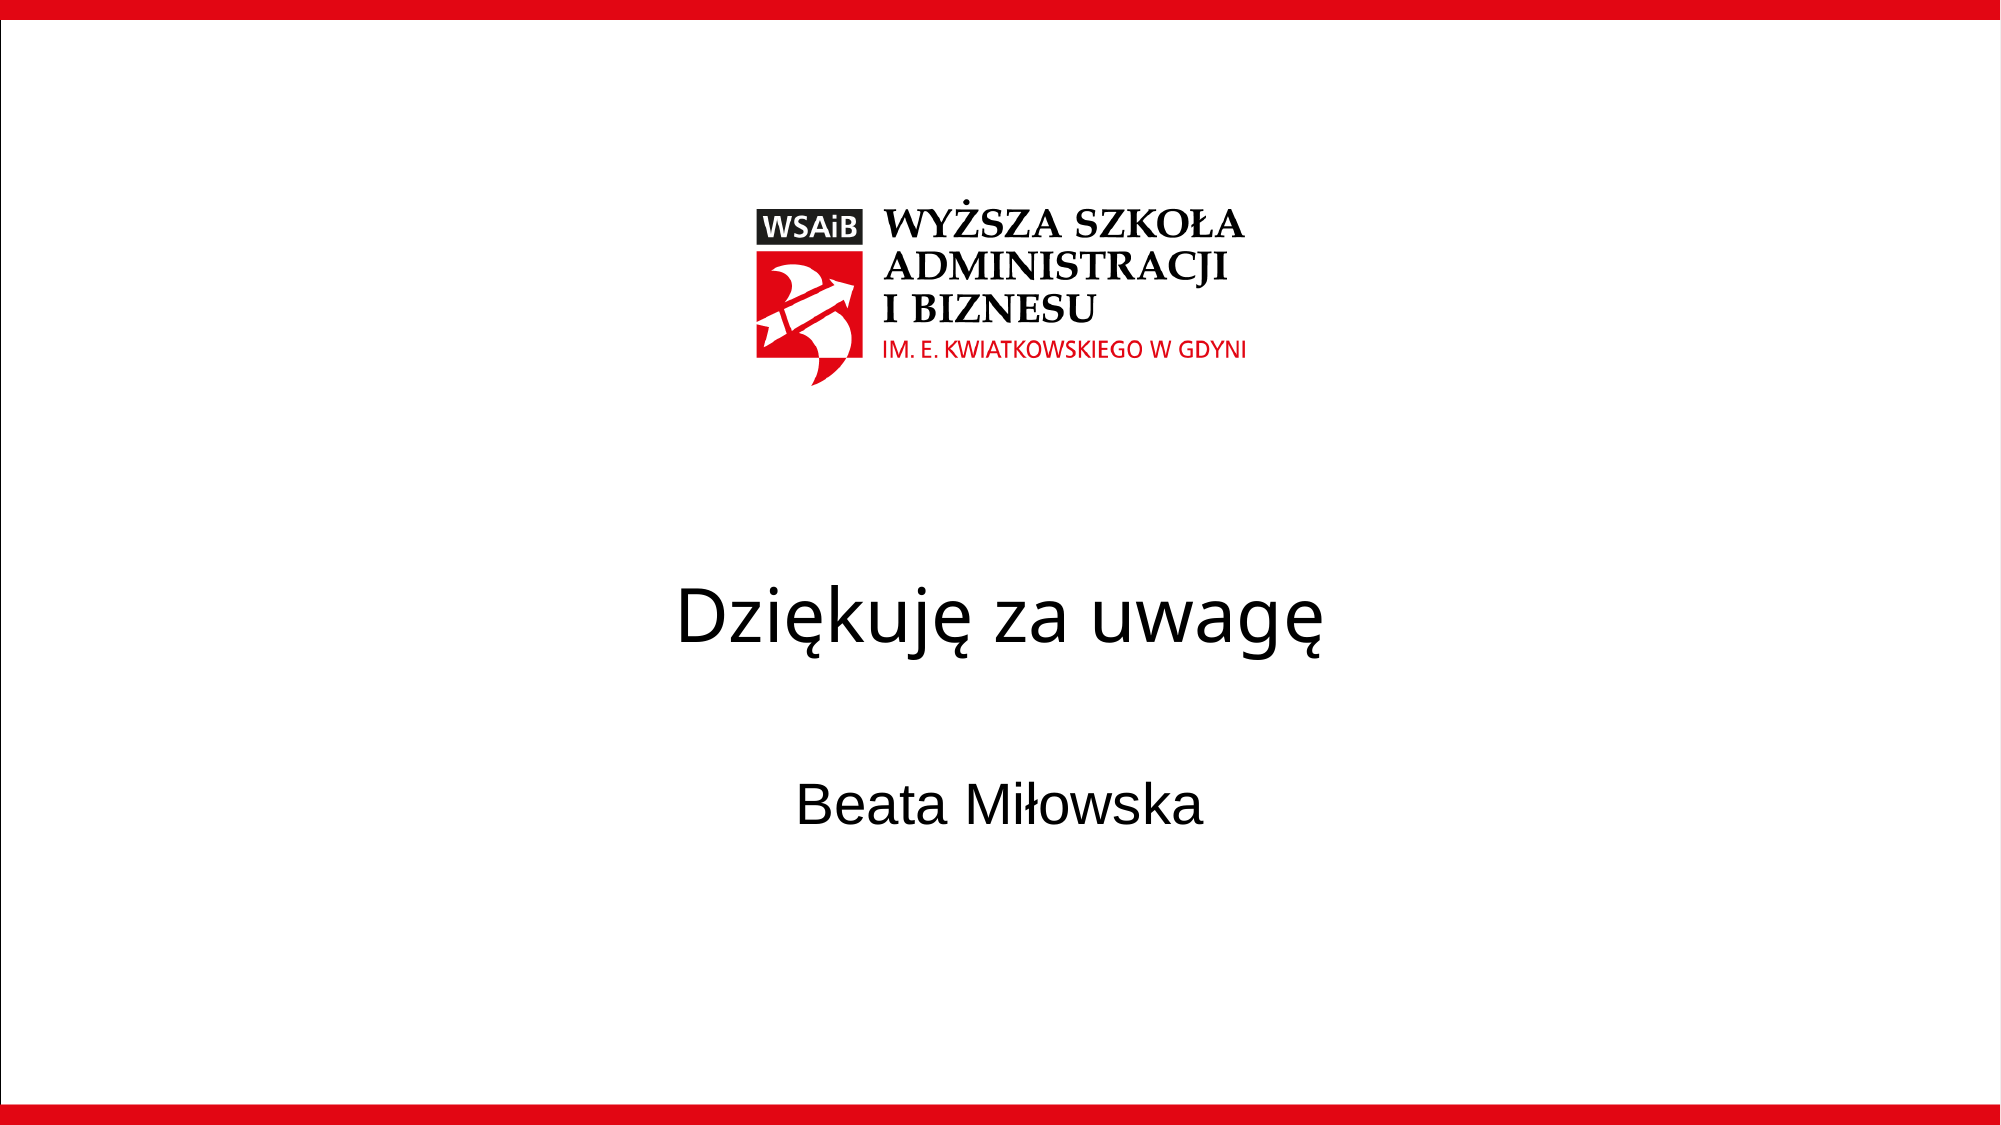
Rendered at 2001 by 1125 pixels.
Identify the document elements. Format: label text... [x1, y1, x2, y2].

picture [0, 0, 2001, 1125]
text_box Beata Miłowska [249, 766, 1750, 863]
title Dziękuję za uwagę [137, 509, 1863, 728]
